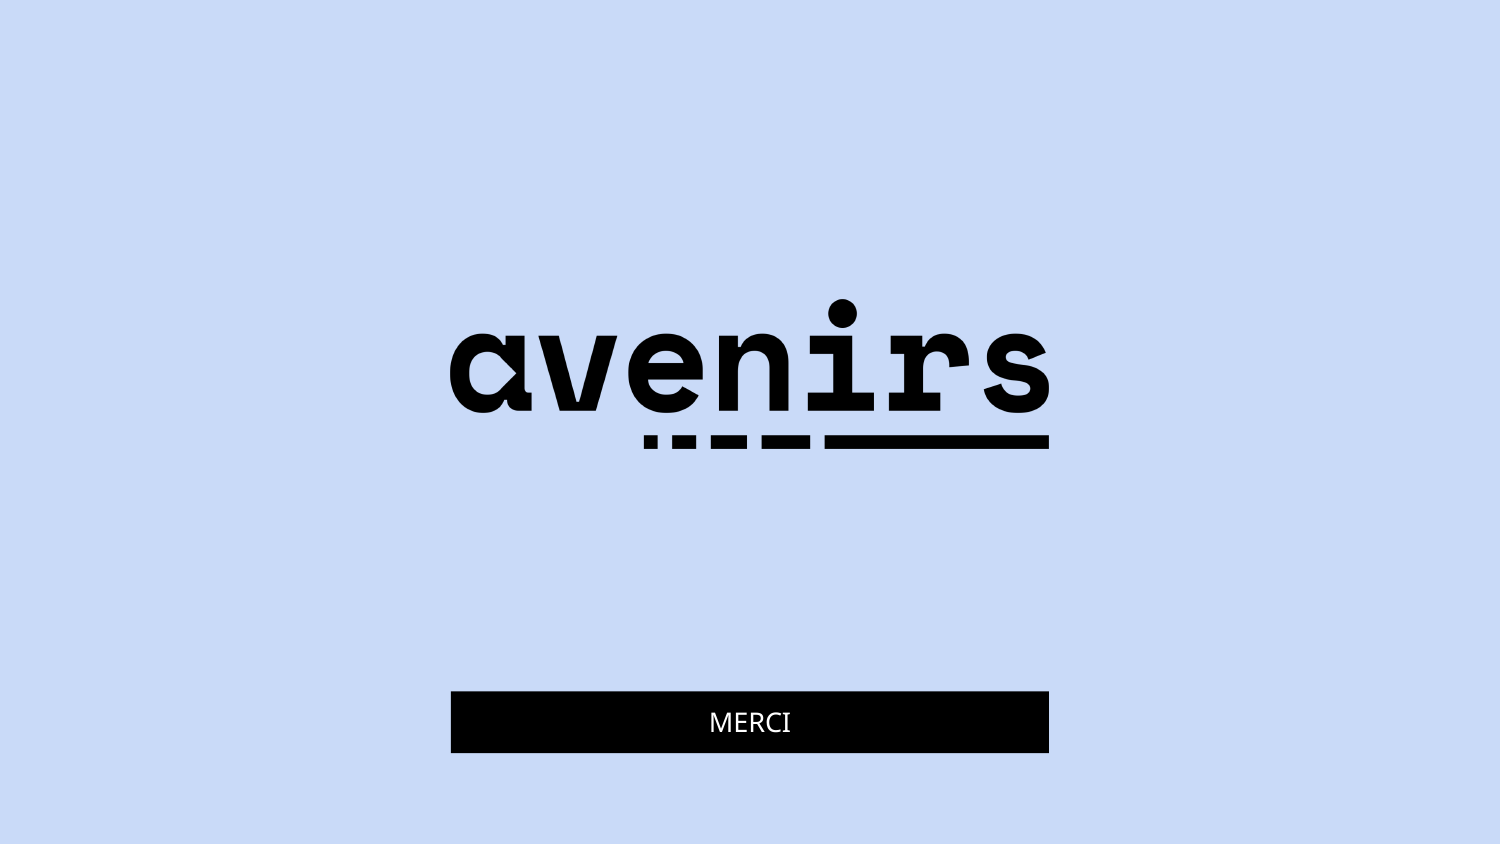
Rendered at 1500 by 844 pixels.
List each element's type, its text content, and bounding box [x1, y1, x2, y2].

picture [450, 299, 1049, 449]
text_box [450, 691, 1049, 754]
text_box MERCI [502, 694, 998, 750]
